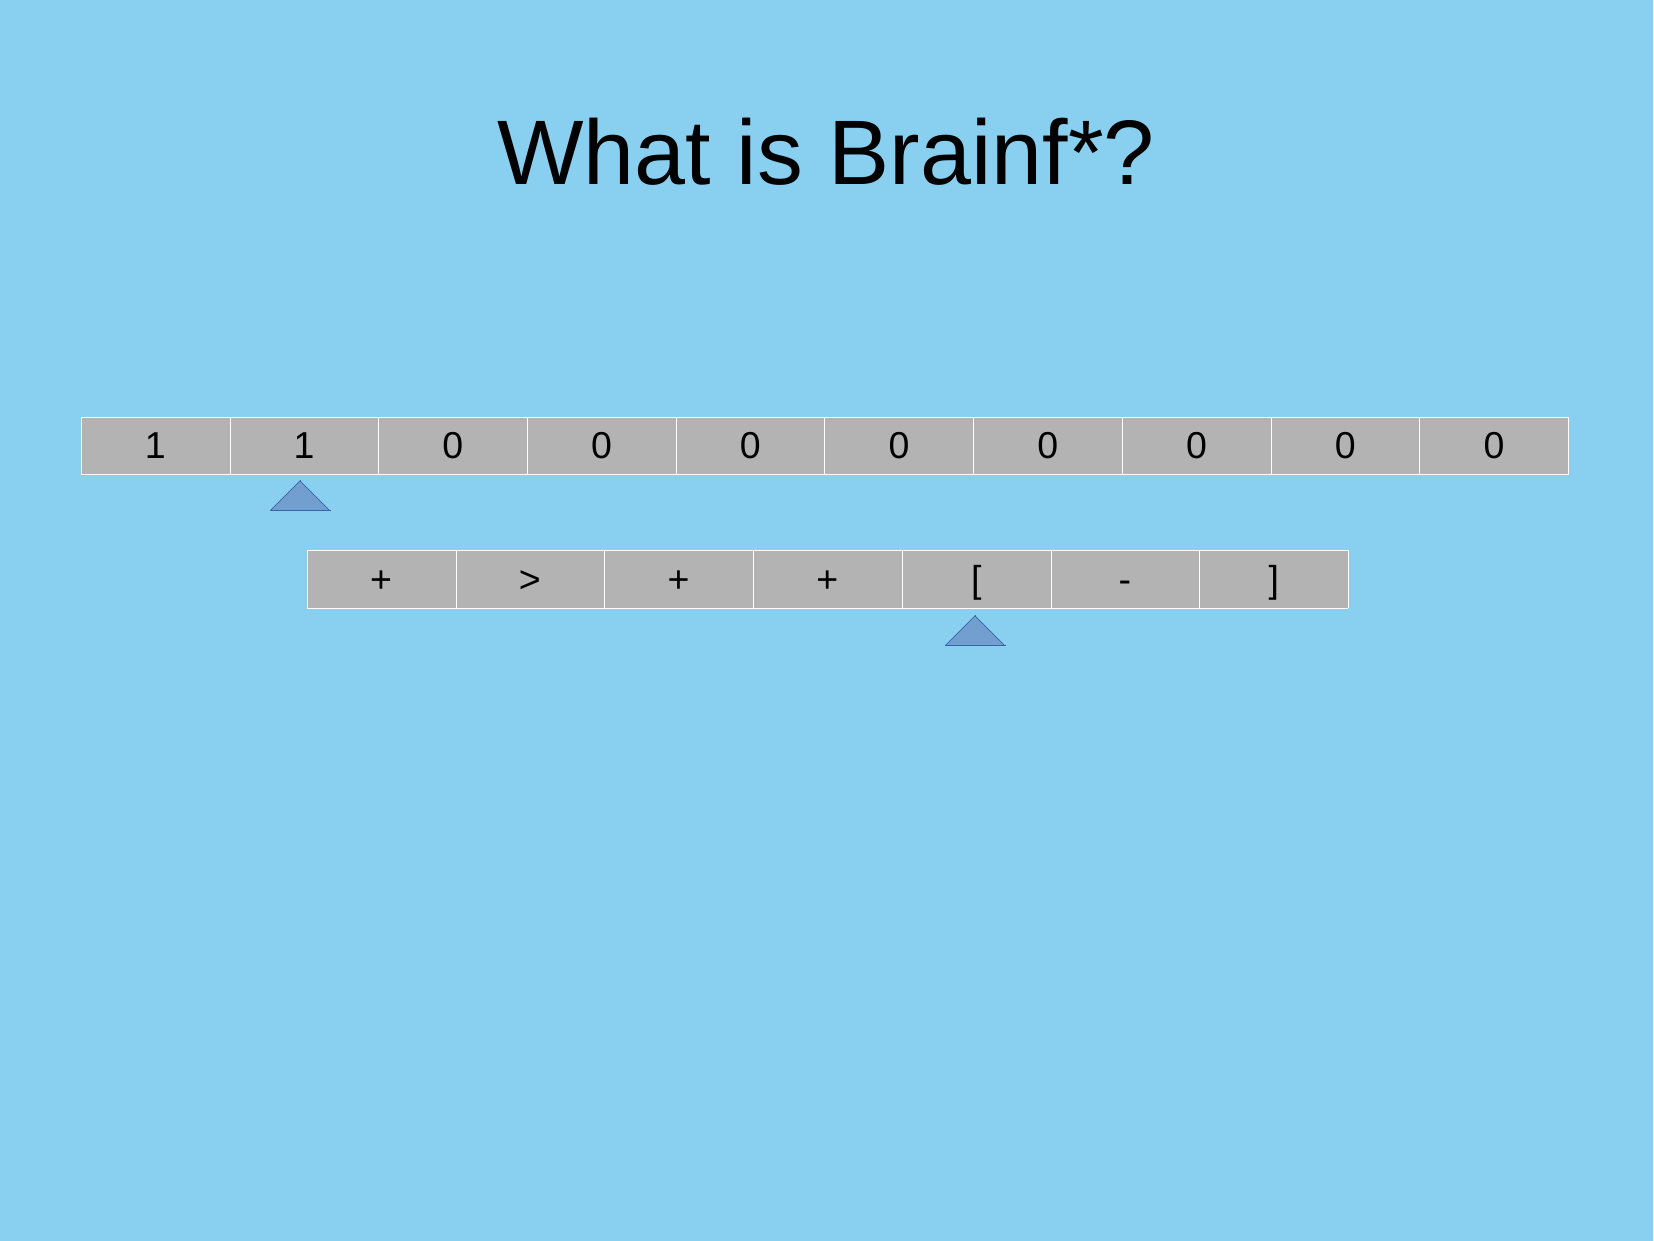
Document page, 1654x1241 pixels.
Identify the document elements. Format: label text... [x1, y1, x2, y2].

table_header 0 [677, 418, 824, 474]
table_header + [754, 551, 902, 608]
text_box [270, 480, 331, 511]
table_header 0 [825, 418, 973, 474]
table_header [ [903, 551, 1051, 608]
table_header 0 [1123, 418, 1271, 474]
table_header 1 [82, 418, 230, 474]
title What is Brainf*? [82, 49, 1571, 257]
table_header + [605, 551, 753, 608]
table_header 0 [379, 418, 527, 474]
table_header 0 [528, 418, 676, 474]
text_box [945, 615, 1006, 646]
table_header 0 [974, 418, 1122, 474]
table_header ] [1200, 551, 1348, 608]
table_header 1 [231, 418, 378, 474]
table_header + [308, 551, 456, 608]
table_header - [1052, 551, 1199, 608]
table_header 0 [1272, 418, 1419, 474]
table_header 0 [1420, 418, 1568, 474]
table_header > [457, 551, 604, 608]
